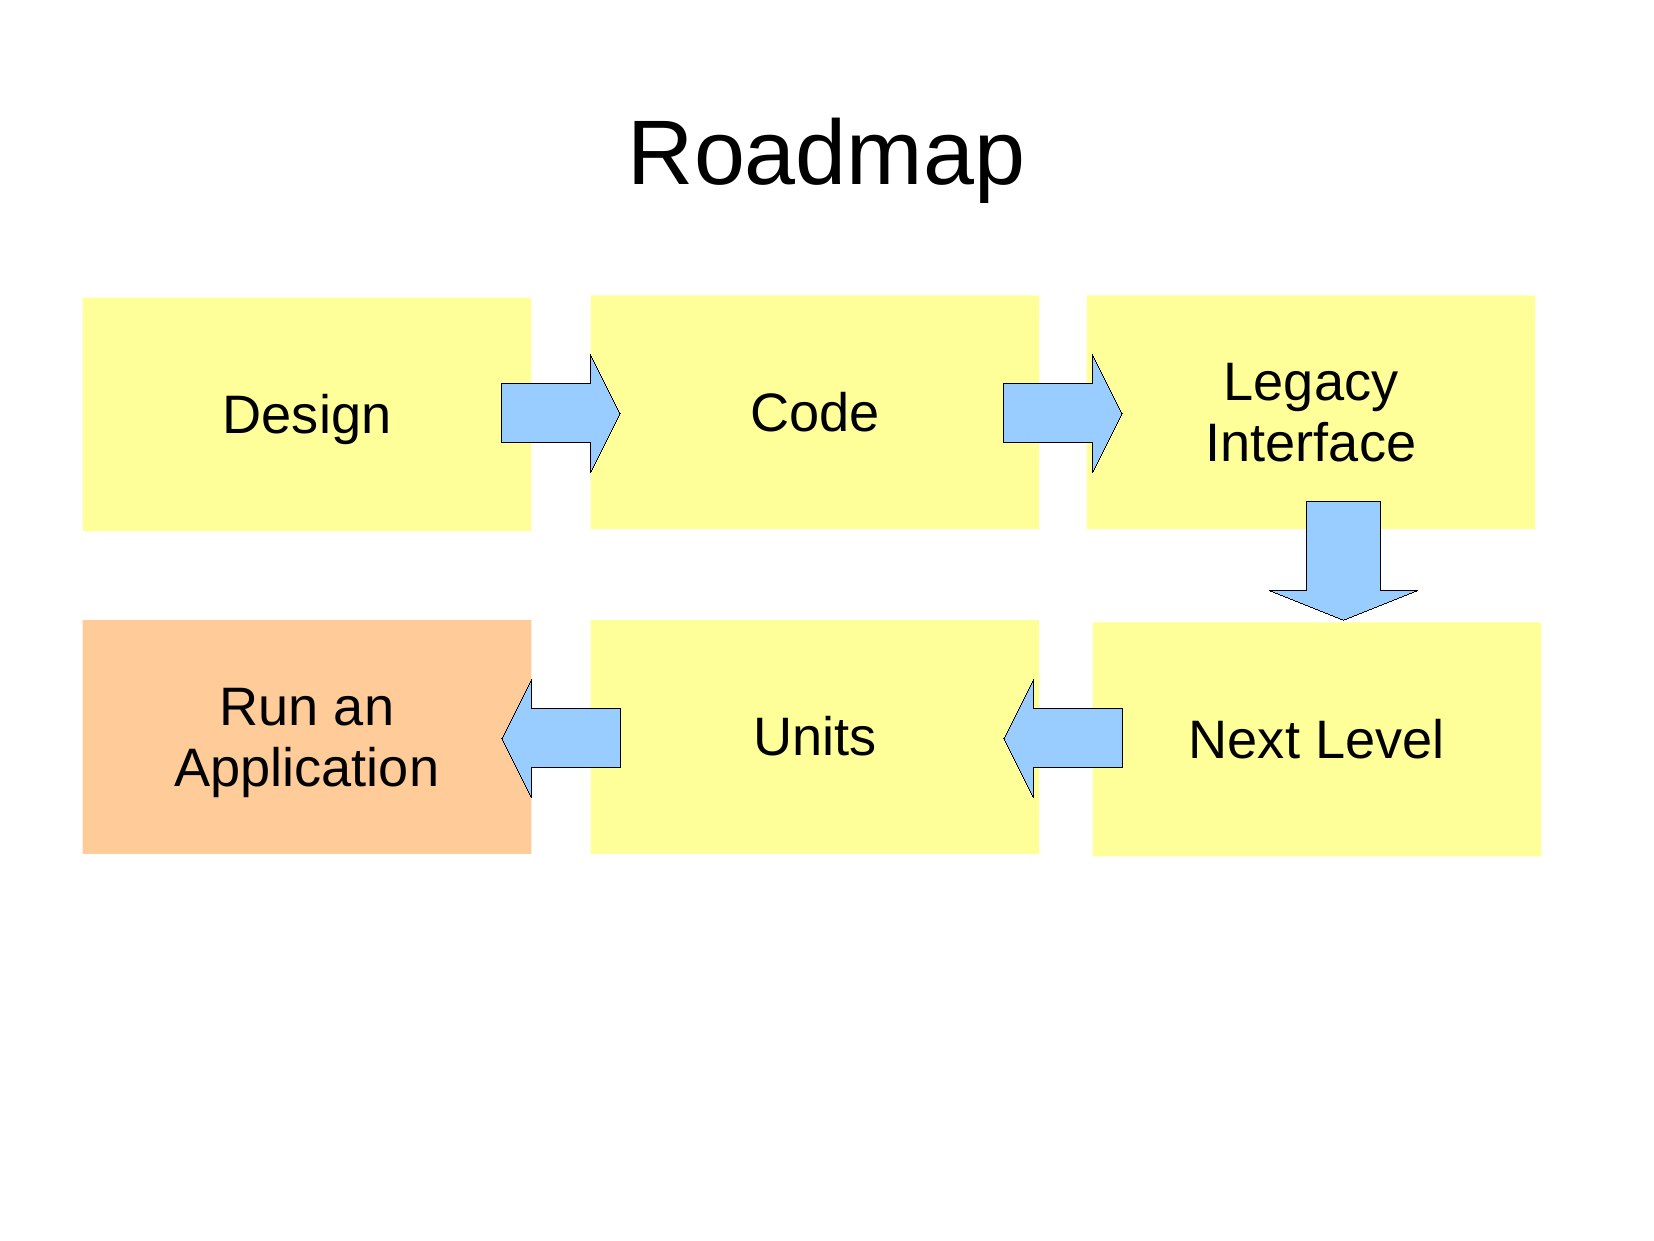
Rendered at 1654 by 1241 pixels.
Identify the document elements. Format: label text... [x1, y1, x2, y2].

text_box [1003, 354, 1123, 473]
text_box Next Level [1092, 622, 1542, 857]
text_box [1003, 679, 1123, 798]
text_box Run an Application [82, 620, 532, 854]
text_box [501, 679, 621, 798]
text_box [501, 354, 621, 473]
text_box Legacy Interface [1086, 295, 1536, 530]
title Roadmap [82, 56, 1571, 250]
text_box Code [590, 295, 1040, 530]
text_box [1269, 501, 1418, 621]
subtitle Design [82, 297, 532, 532]
text_box Units [590, 620, 1040, 854]
